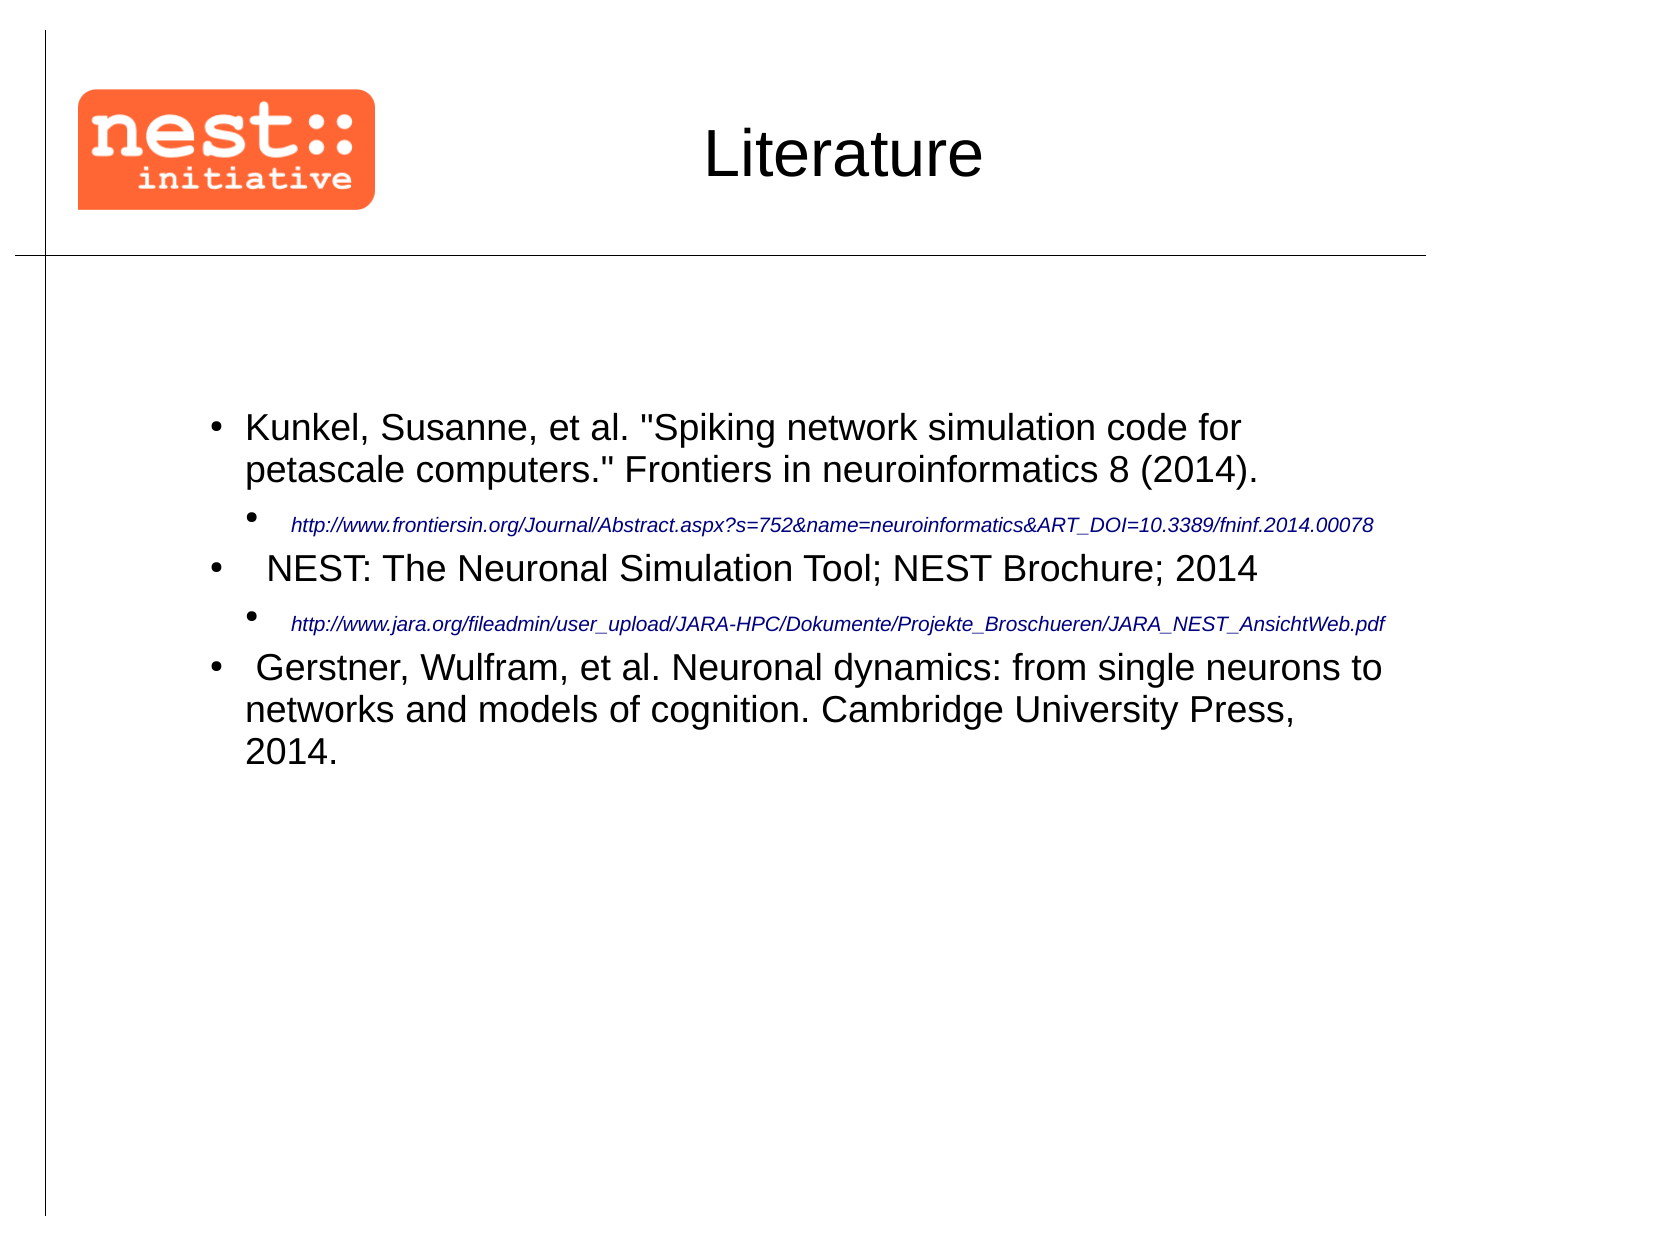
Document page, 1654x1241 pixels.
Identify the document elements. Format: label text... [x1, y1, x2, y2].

title Literature [82, 49, 1571, 257]
text_box Kunkel, Susanne, et al. "Spiking network simulation code for petascale computers." Frontiers in neuroinformatics 8 (2014). http://www.frontiersin.org/Journal/Abstract.aspx?s=752&name=neuroinformatics&ART_DOI=10.3389/fninf.2014.00078 NEST: The Neuronal Simulation Tool; NEST Brochure; 2014 http://www.jara.org/fileadmin/user_upload/JARA-HPC/Dokumente/Projekte_Broschueren/JARA_NEST_AnsichtWeb.pdf Gerstner, Wulfram, et al. Neuronal dynamics: from single neurons to networks and models of cognition. Cambridge University Press, 2014. [195, 399, 1411, 780]
picture [78, 89, 376, 211]
